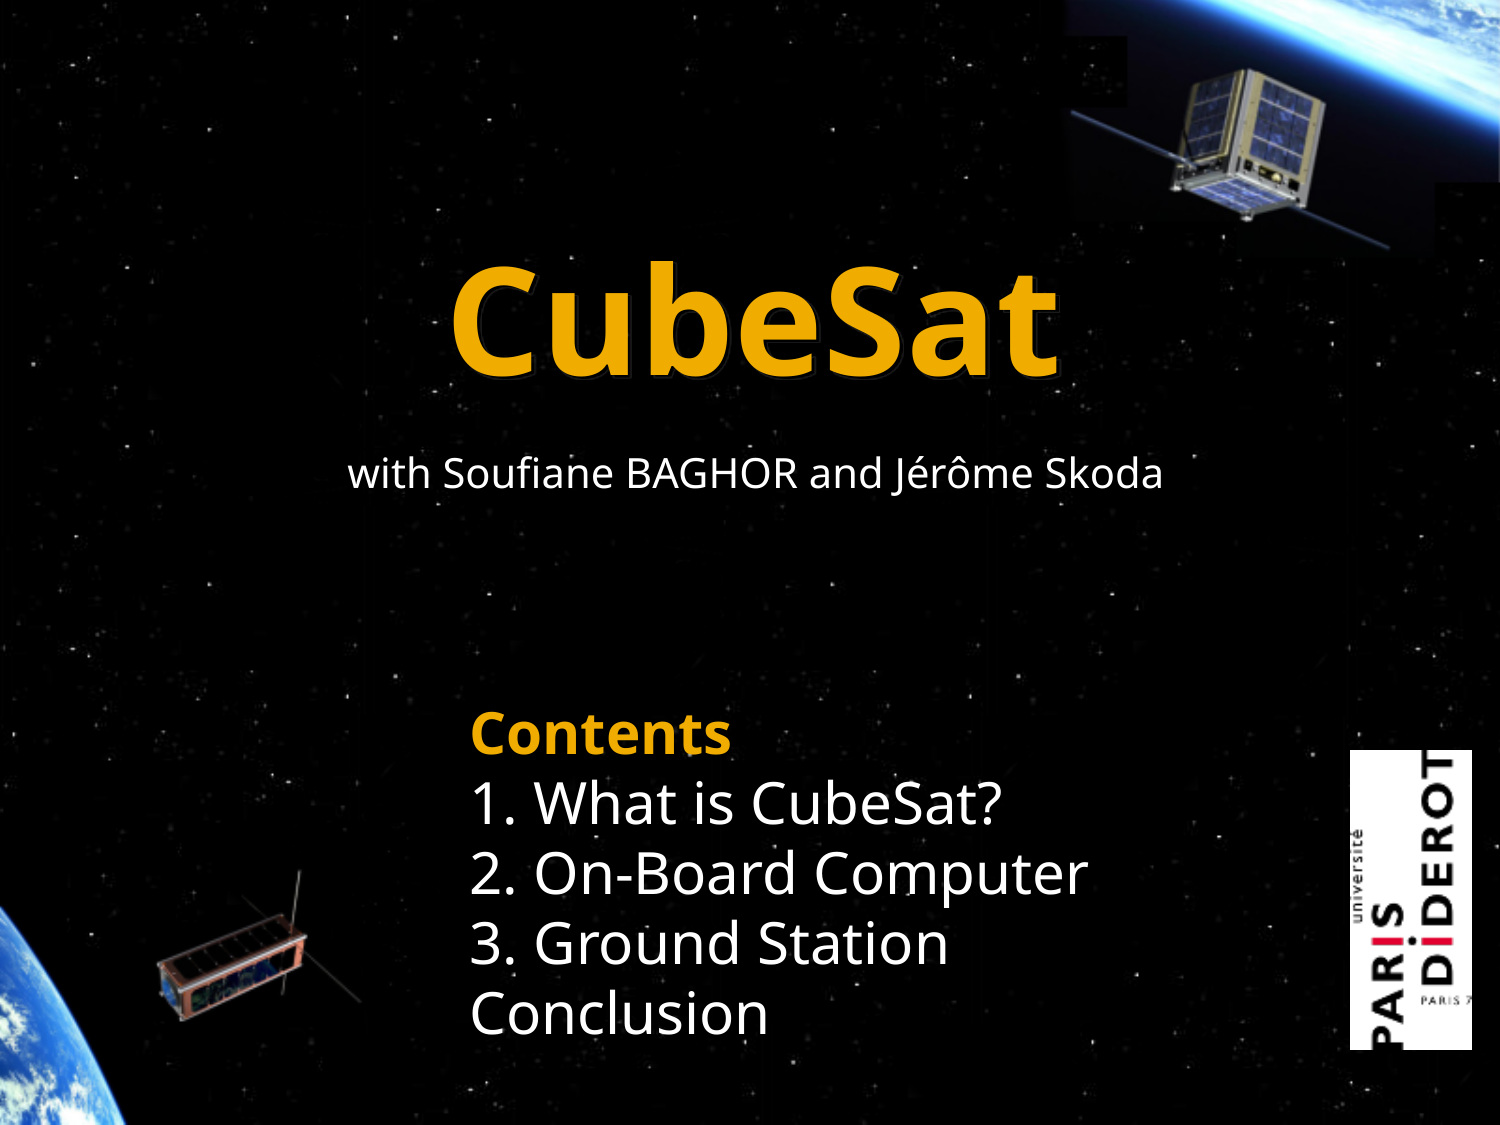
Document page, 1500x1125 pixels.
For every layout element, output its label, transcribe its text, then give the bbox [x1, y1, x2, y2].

title CubeSat [150, 224, 1351, 421]
subtitle with Soufiane BAGHOR and Jérôme Skoda [150, 448, 1351, 496]
text_box Contents 1. What is CubeSat? 2. On-Board Computer 3. Ground Station Conclusion [450, 690, 1201, 1047]
picture [0, 0, 1500, 1125]
